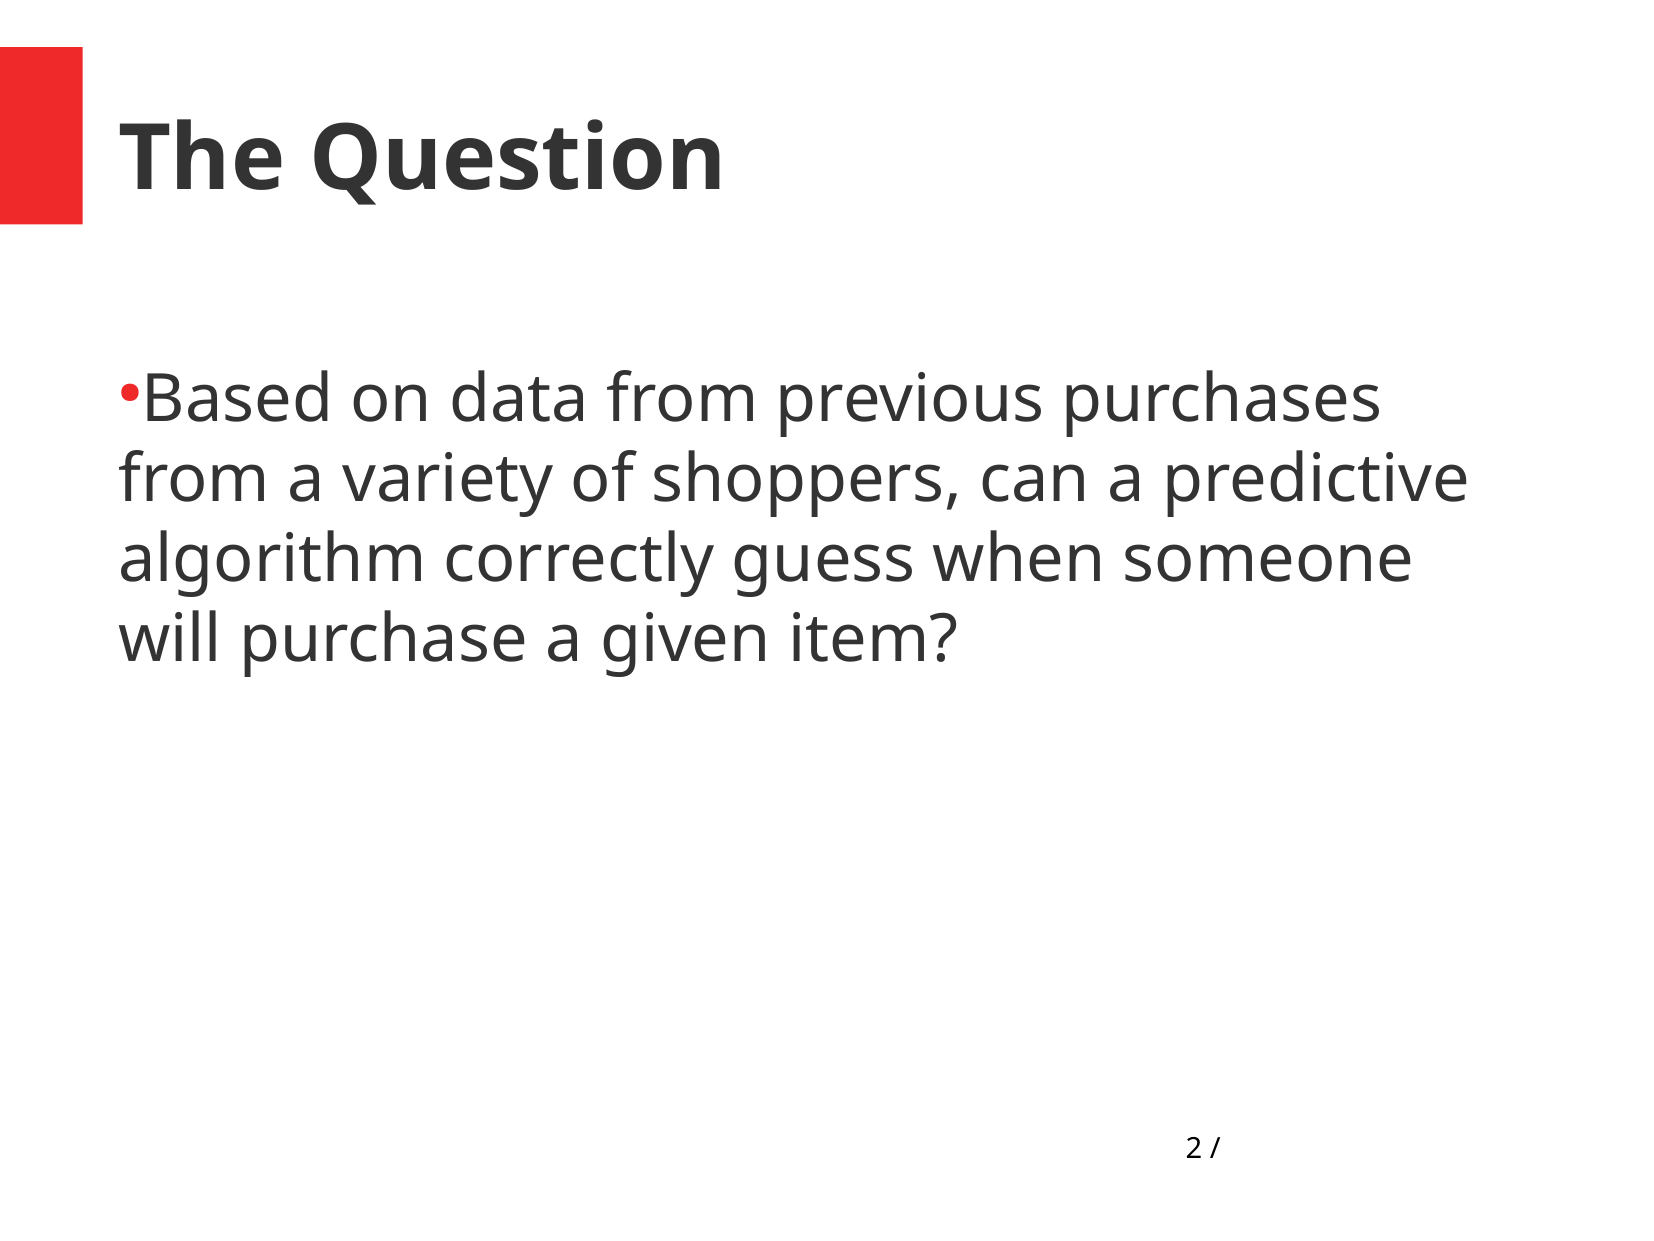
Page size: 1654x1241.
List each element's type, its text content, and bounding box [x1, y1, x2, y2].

title The Question [118, 49, 1571, 257]
list Based on data from previous purchases from a variety of shoppers, can a predictive algorithm correctly guess when someone will purchase a given item? [118, 354, 1536, 1074]
text_box / [1185, 1129, 1571, 1216]
